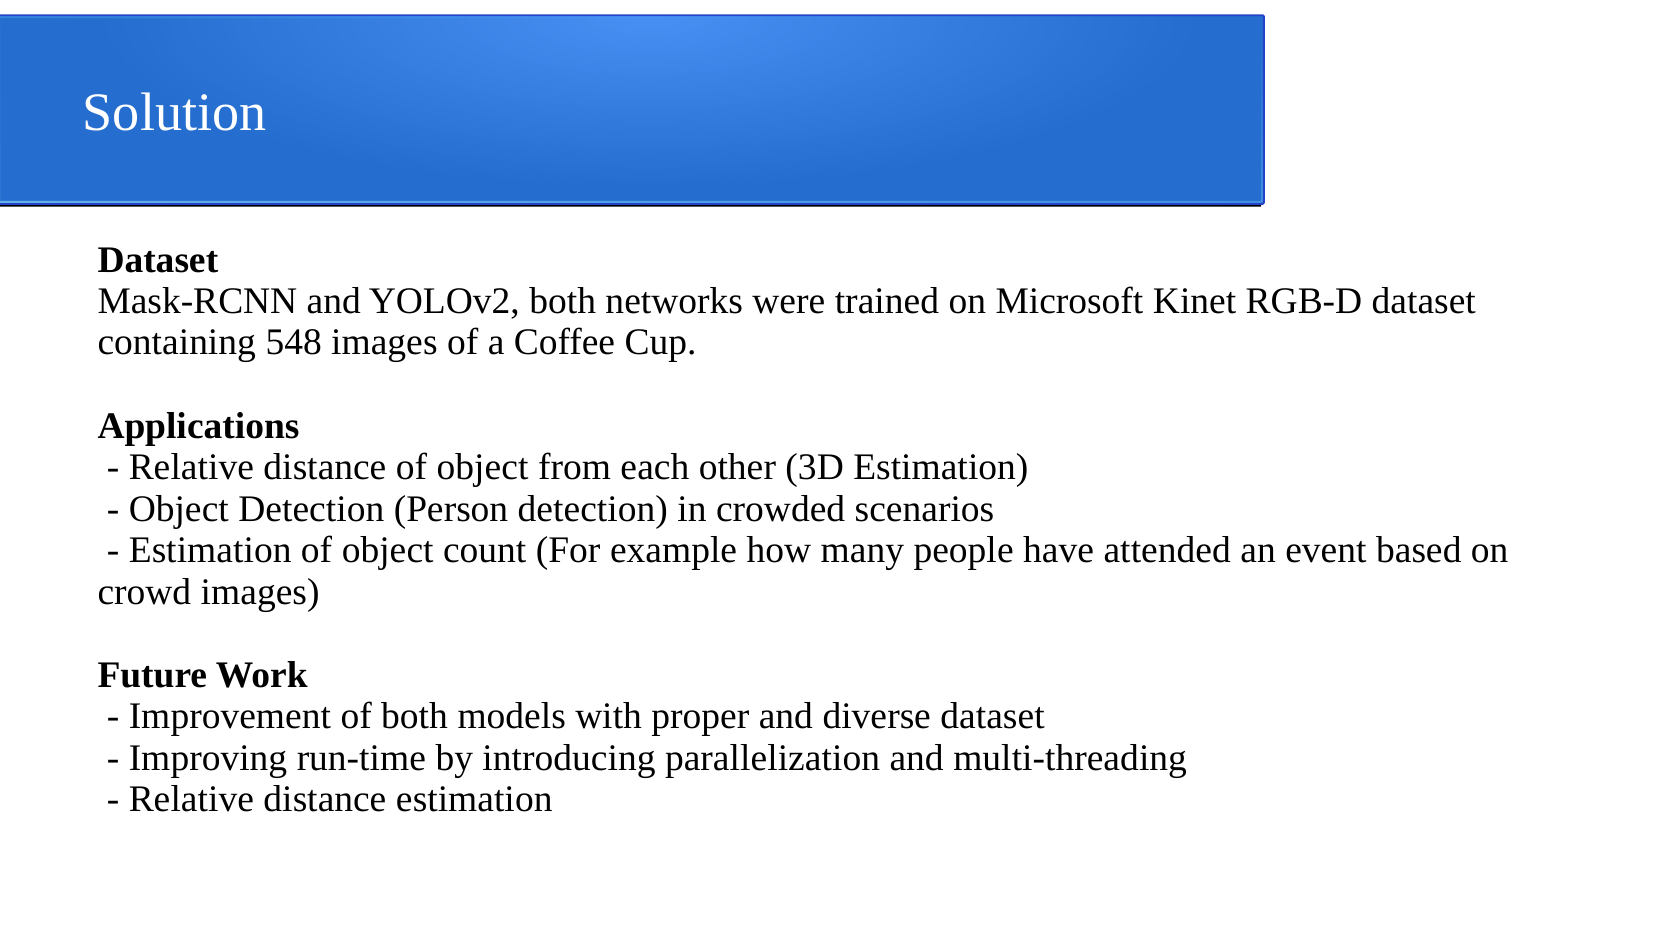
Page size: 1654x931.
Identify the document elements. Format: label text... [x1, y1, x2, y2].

text_box Dataset Mask-RCNN and YOLOv2, both networks were trained on Microsoft Kinet RGB-D dataset containing 548 images of a Coffee Cup. Applications - Relative distance of object from each other (3D Estimation) - Object Detection (Person detection) in crowded scenarios - Estimation of object count (For example how many people have attended an event based on crowd images) Future Work - Improvement of both models with proper and diverse dataset - Improving run-time by introducing parallelization and multi-threading - Relative distance estimation [82, 231, 1560, 869]
title Solution [82, 35, 1235, 189]
